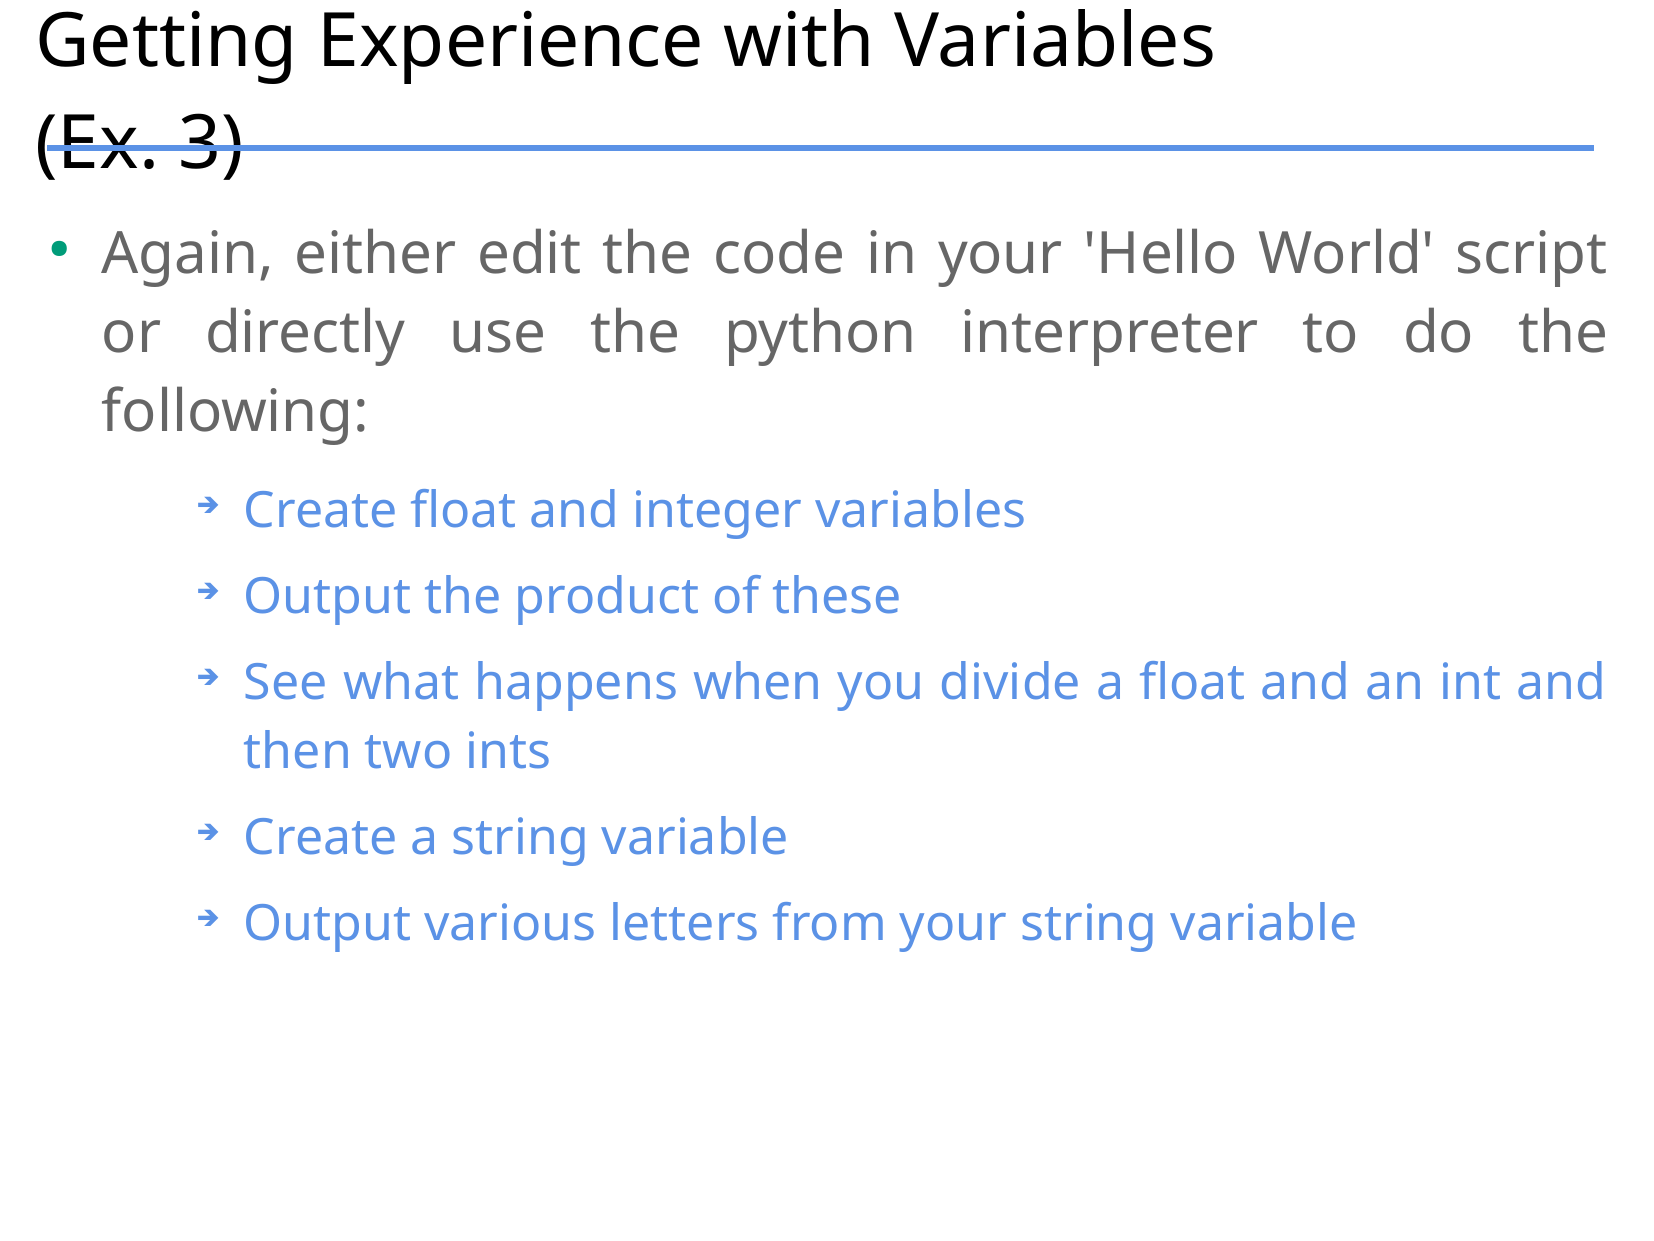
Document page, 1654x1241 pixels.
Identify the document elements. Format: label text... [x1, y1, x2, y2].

title Getting Experience with Variables (Ex. 3) [35, 2, 1217, 175]
list Again, either edit the code in your 'Hello World' script or directly use the python interpreter to do the following: Create float and integer variables Output the product of these See what happens when you divide a float and an int and then two ints Create a string variable Output various letters from your string variable [31, 211, 1608, 1241]
